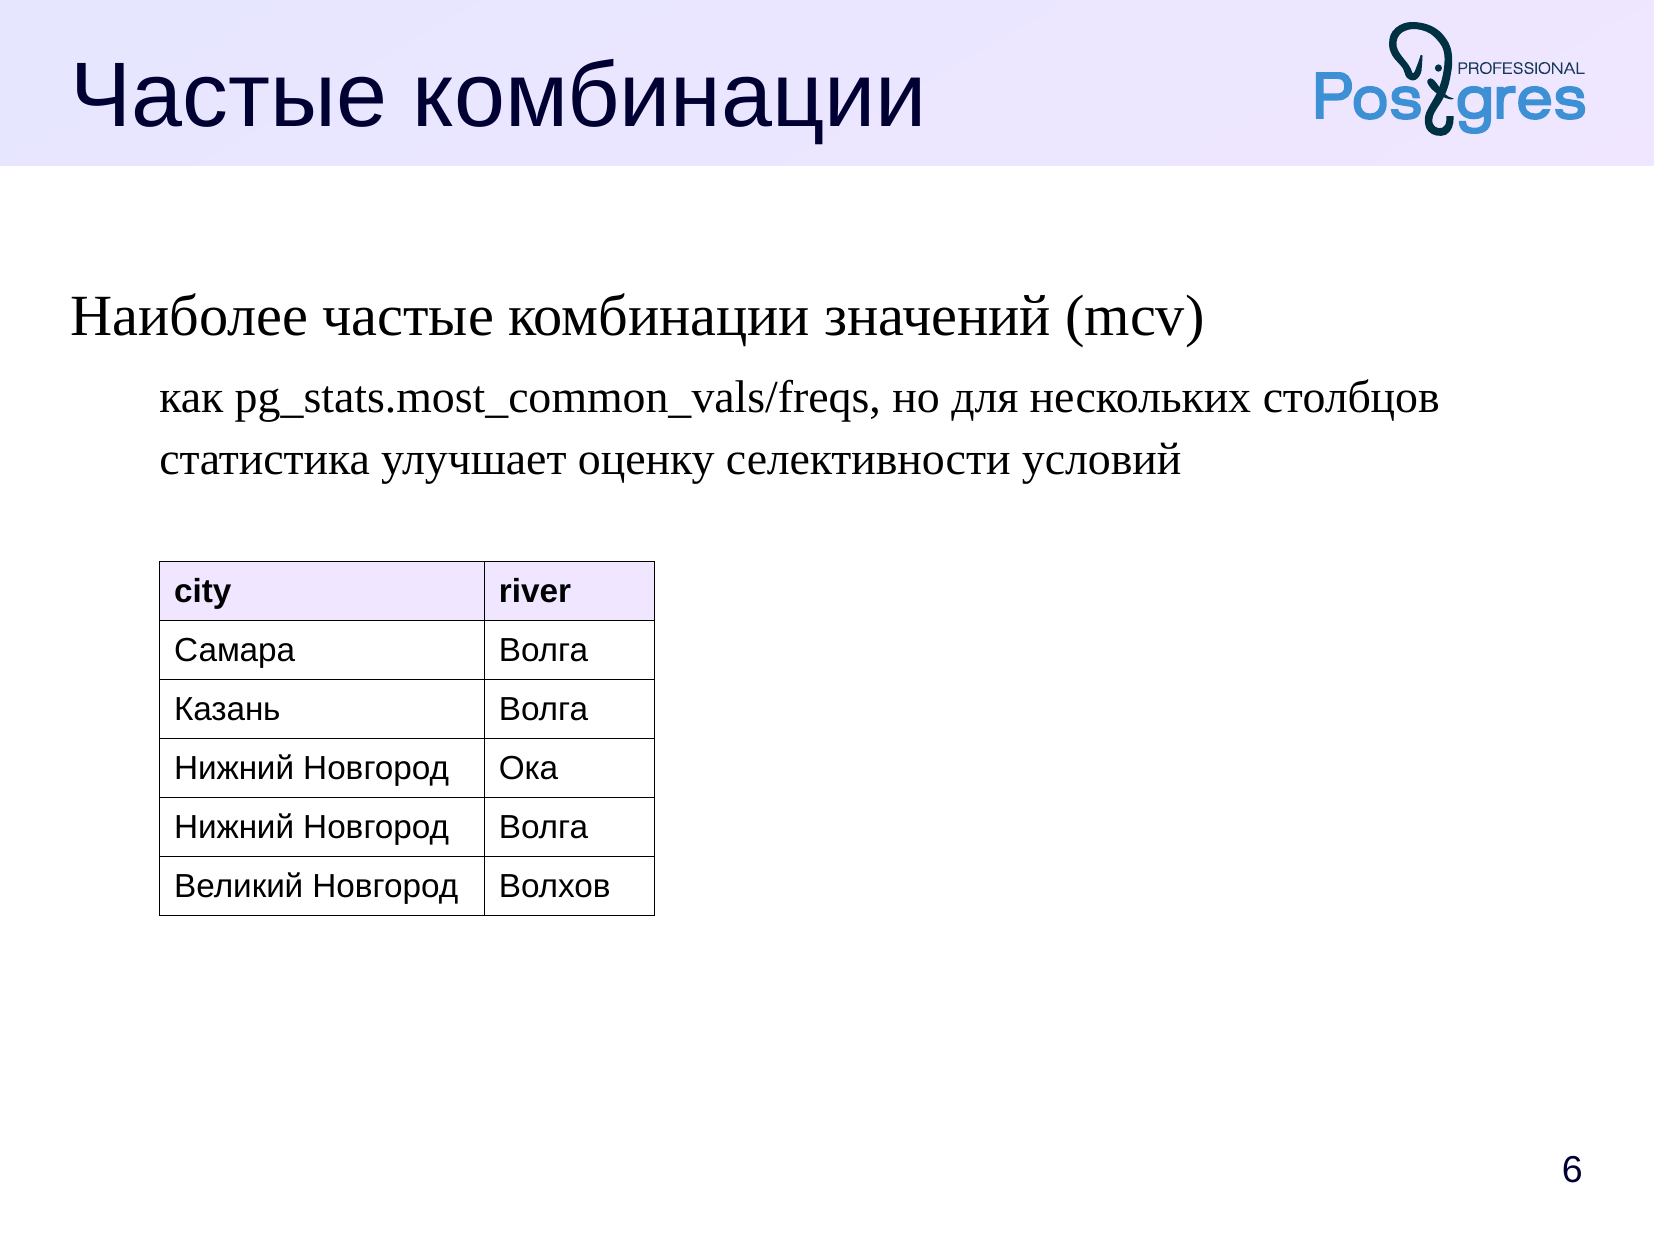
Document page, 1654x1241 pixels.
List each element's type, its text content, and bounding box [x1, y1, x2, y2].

text_box Самара [159, 620, 484, 680]
list Наиболее частые комбинации значений (mcv) как pg_stats.most_common_vals/freqs, но для нескольких столбцов статистика улучшает оценку селективности условий [70, 283, 1583, 1141]
text_box river [484, 561, 655, 620]
text_box Казань [159, 680, 484, 738]
text_box city [159, 561, 484, 620]
text_box Нижний Новгород [159, 738, 484, 798]
text_box Волга [484, 620, 655, 680]
text_box Ока [484, 738, 655, 798]
text_box Волга [484, 798, 655, 856]
text_box Волга [484, 680, 655, 738]
text_box Нижний Новгород [159, 798, 484, 856]
title Частые комбинации [70, 43, 1241, 150]
text_box Волхов [484, 856, 655, 916]
text_box Великий Новгород [159, 856, 484, 916]
